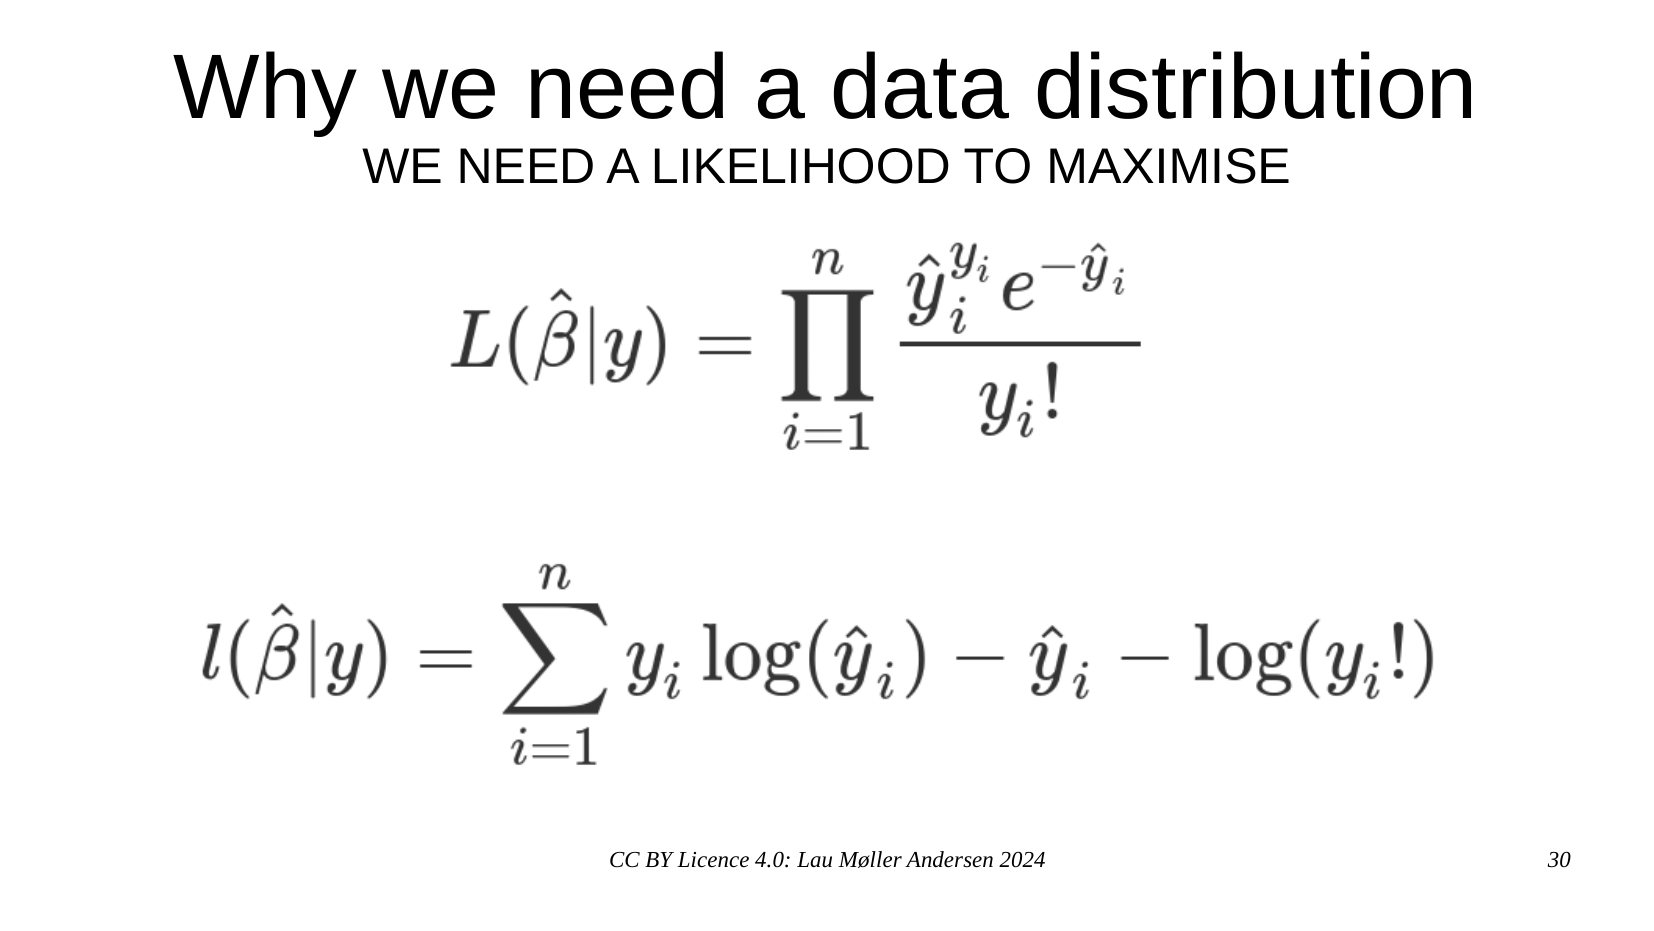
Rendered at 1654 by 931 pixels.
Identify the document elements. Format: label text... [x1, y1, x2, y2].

picture [200, 555, 1441, 776]
title Why we need a data distribution WE NEED A LIKELIHOOD TO MAXIMISE [82, 35, 1571, 194]
picture [448, 240, 1152, 461]
